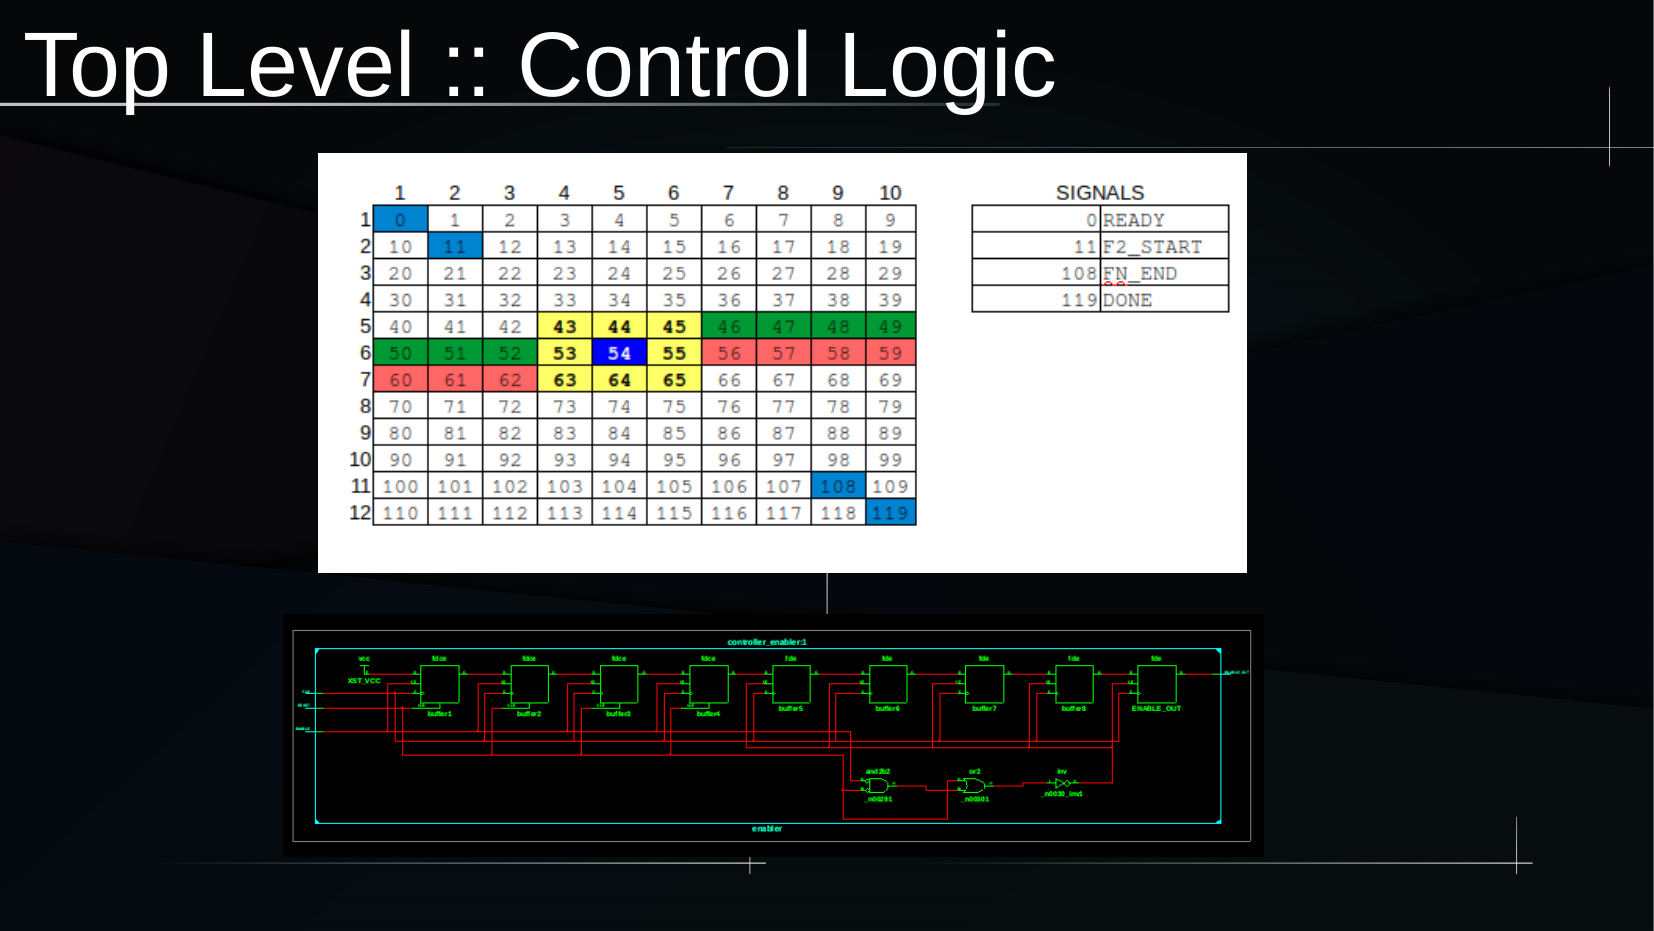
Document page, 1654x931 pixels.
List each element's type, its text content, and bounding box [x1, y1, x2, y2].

picture [0, 0, 1654, 931]
title Top Level :: Control Logic [23, 11, 1589, 119]
